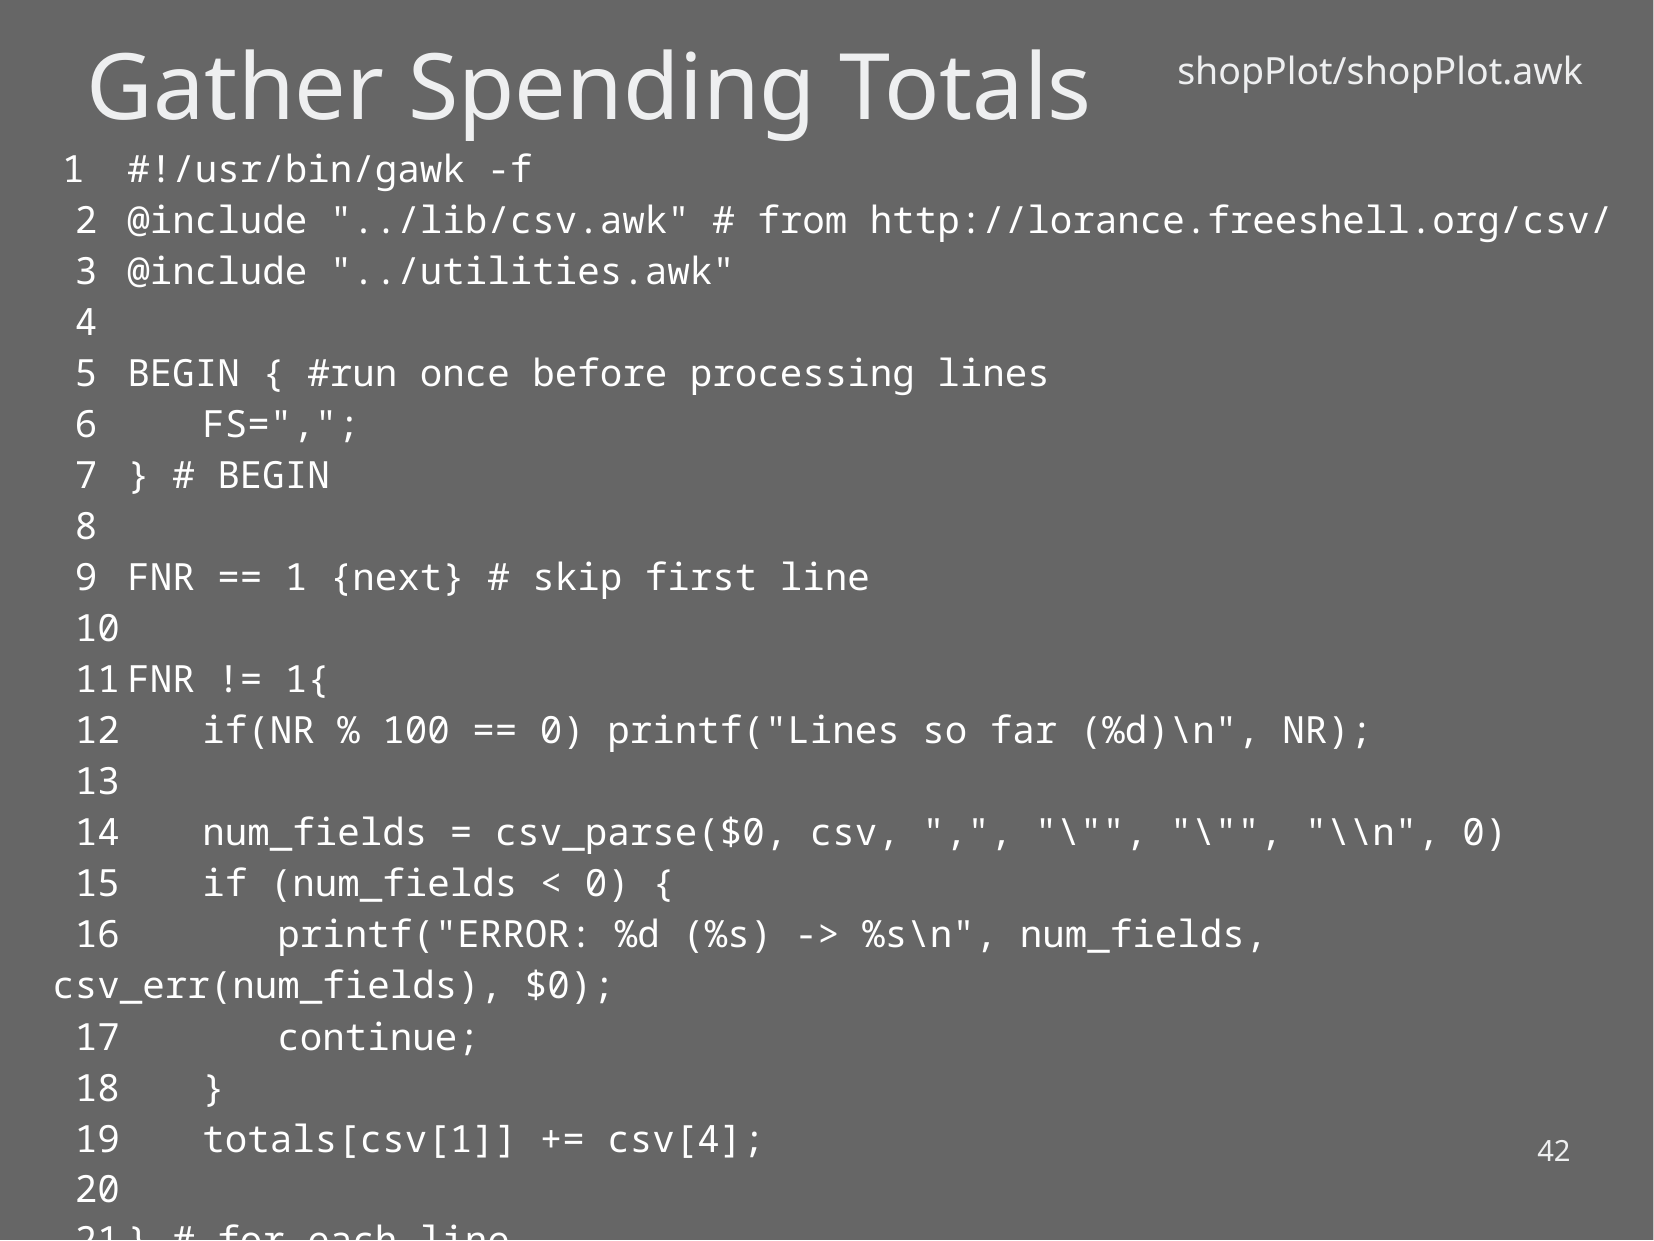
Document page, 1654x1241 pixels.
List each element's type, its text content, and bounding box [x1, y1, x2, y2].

text_box 1 #!/usr/bin/gawk -f 2 @include "../lib/csv.awk" # from http://lorance.freeshell.org/csv/ 3 @include "../utilities.awk" 4 5 BEGIN { #run once before processing lines 6 FS=","; 7 } # BEGIN 8 9 FNR == 1 {next} # skip first line 10 11 FNR != 1{ 12 if(NR % 100 == 0) printf("Lines so far (%d)\n", NR); 13 14 num_fields = csv_parse($0, csv, ",", "\"", "\"", "\\n", 0) 15 if (num_fields < 0) { 16 printf("ERROR: %d (%s) -> %s\n", num_fields, csv_err(num_fields), $0); 17 continue; 18 } 19 totals[csv[1]] += csv[4]; 20 21 } # for each line 22 23 END { # run once after processing lines 24 walk_array(totals, "totals", I); 25 printf("END: processed %d data points\n",NR); 26 } # END [37, 135, 1651, 1241]
title Gather Spending Totals [86, 17, 1576, 135]
text_box shopPlot/shopPlot.awk [1162, 37, 1613, 90]
